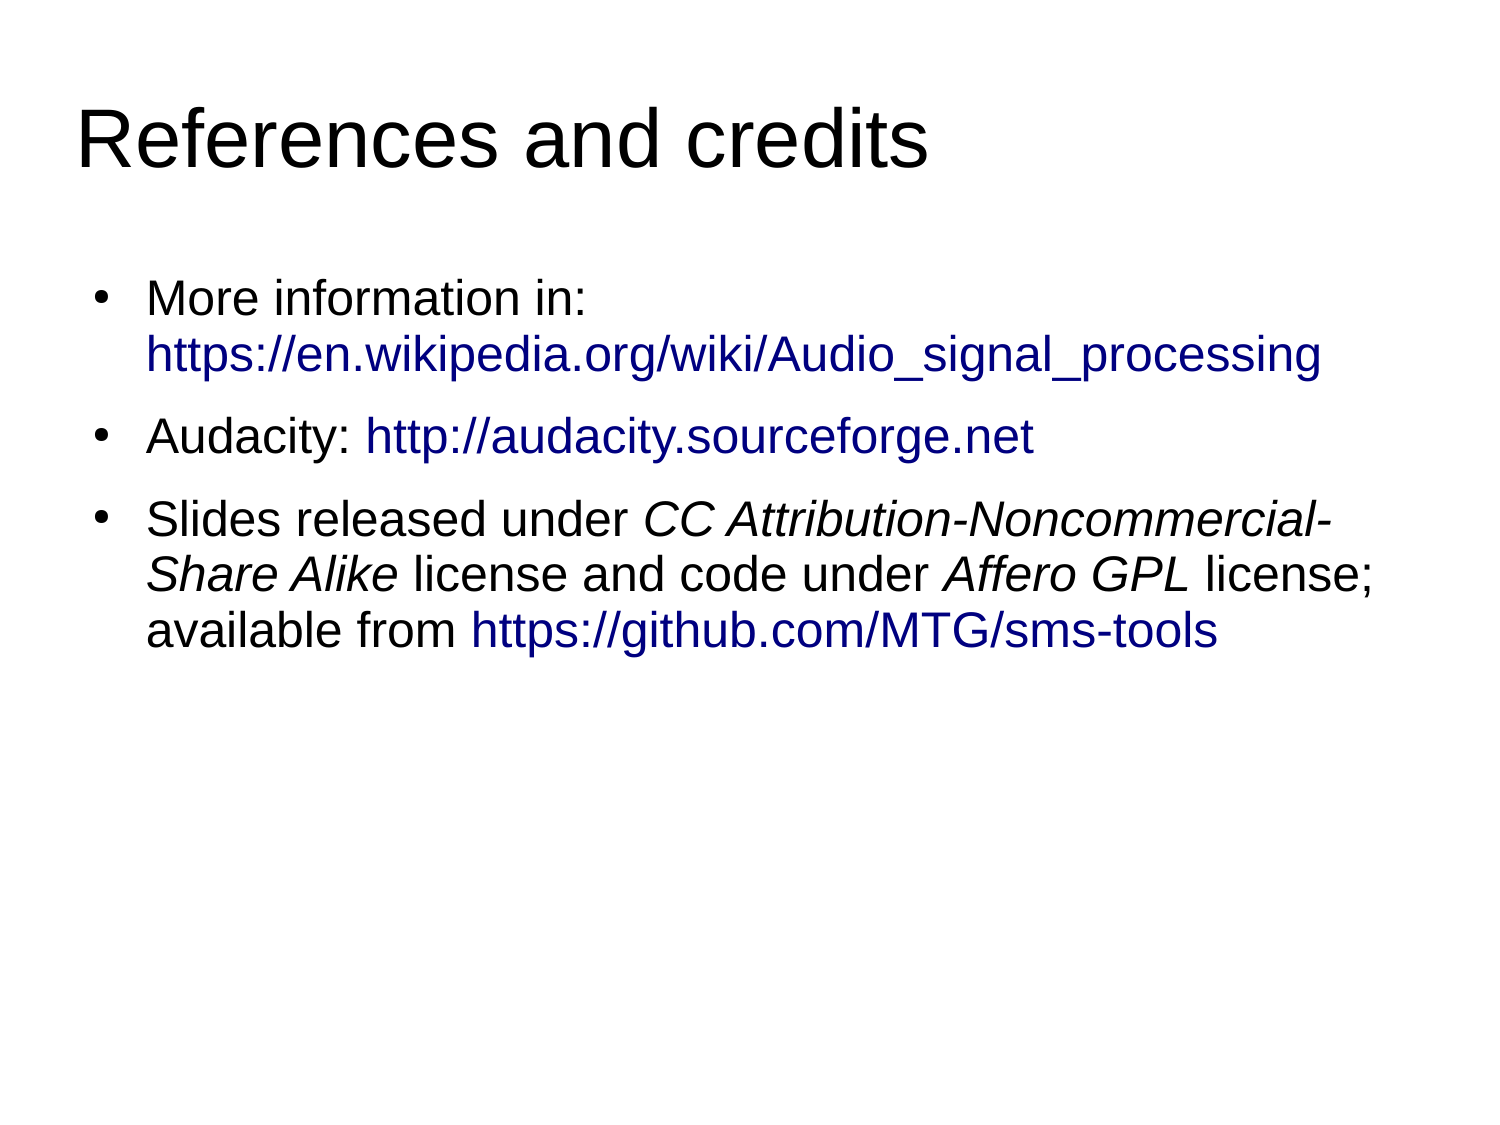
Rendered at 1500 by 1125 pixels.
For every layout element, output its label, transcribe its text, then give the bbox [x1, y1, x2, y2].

title References and credits [75, 44, 1425, 233]
list More information in:https://en.wikipedia.org/wiki/Audio_signal_processing Audacity: http://audacity.sourceforge.net Slides released under CC Attribution-Noncommercial-Share Alike license and code under Affero GPL license; available from https://github.com/MTG/sms-tools [75, 270, 1425, 923]
